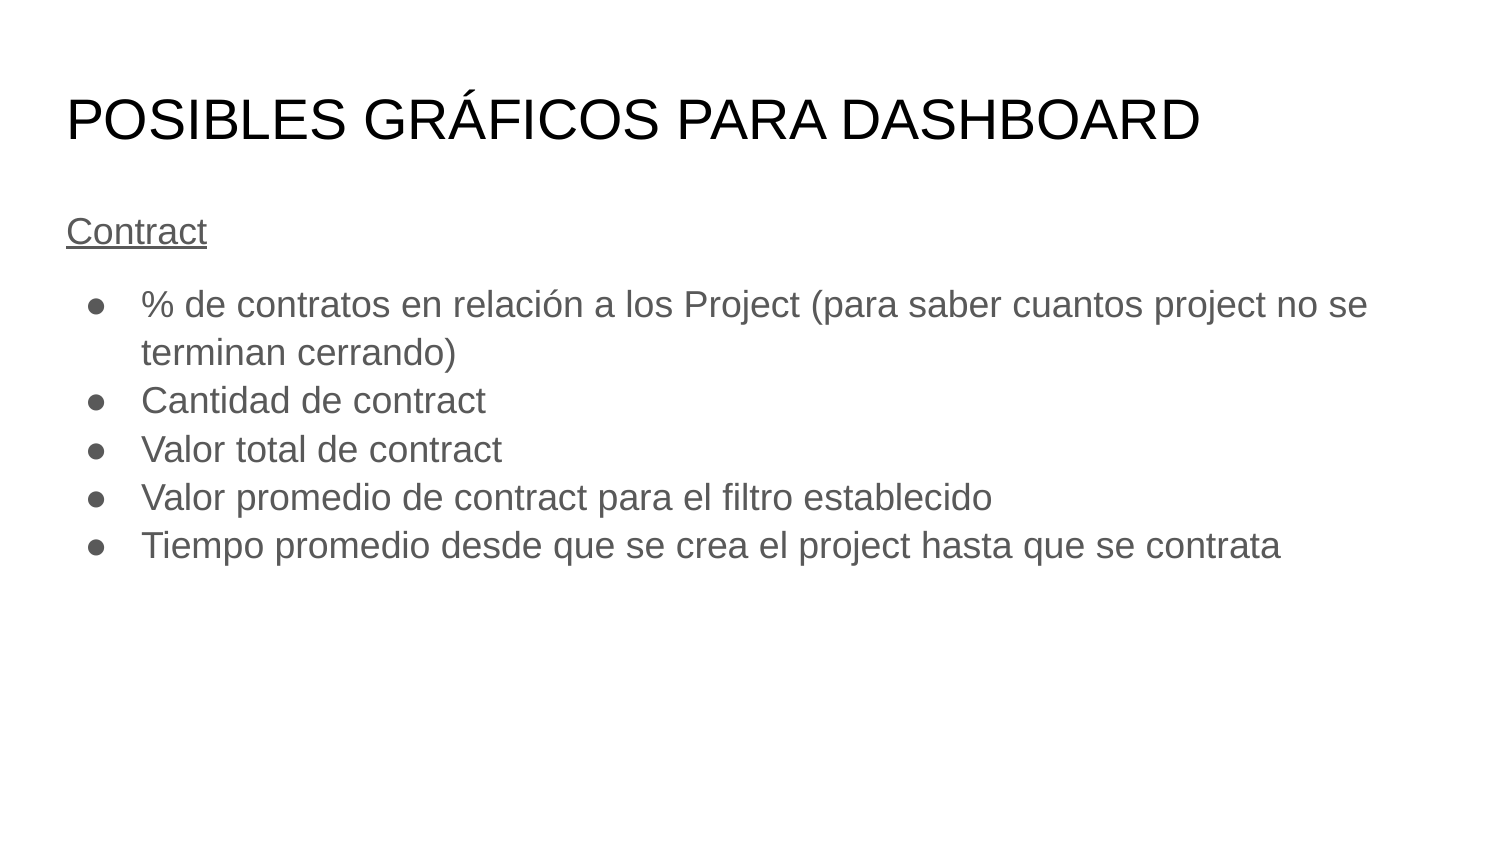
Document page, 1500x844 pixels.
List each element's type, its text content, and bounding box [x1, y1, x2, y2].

list Contract % de contratos en relación a los Project (para saber cuantos project no se terminan cerrando) Cantidad de contract Valor total de contract Valor promedio de contract para el filtro establecido Tiempo promedio desde que se crea el project hasta que se contrata [51, 189, 1449, 750]
title POSIBLES GRÁFICOS PARA DASHBOARD [51, 72, 1449, 167]
